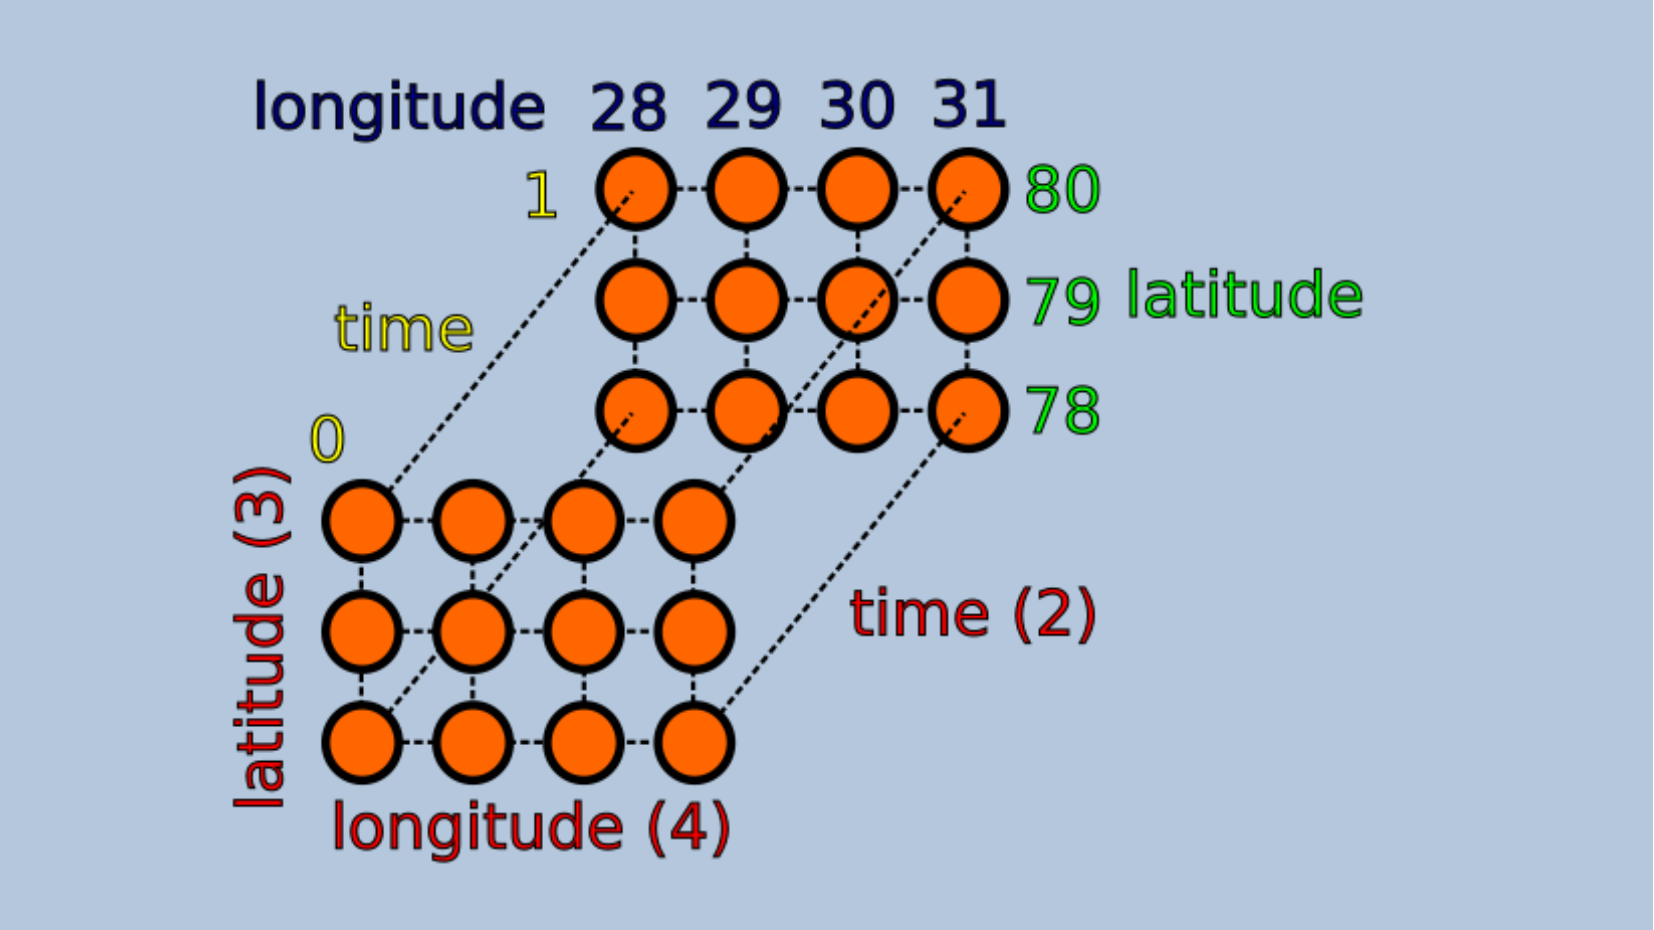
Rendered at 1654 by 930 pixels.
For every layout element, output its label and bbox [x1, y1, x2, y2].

picture [139, 0, 1455, 930]
